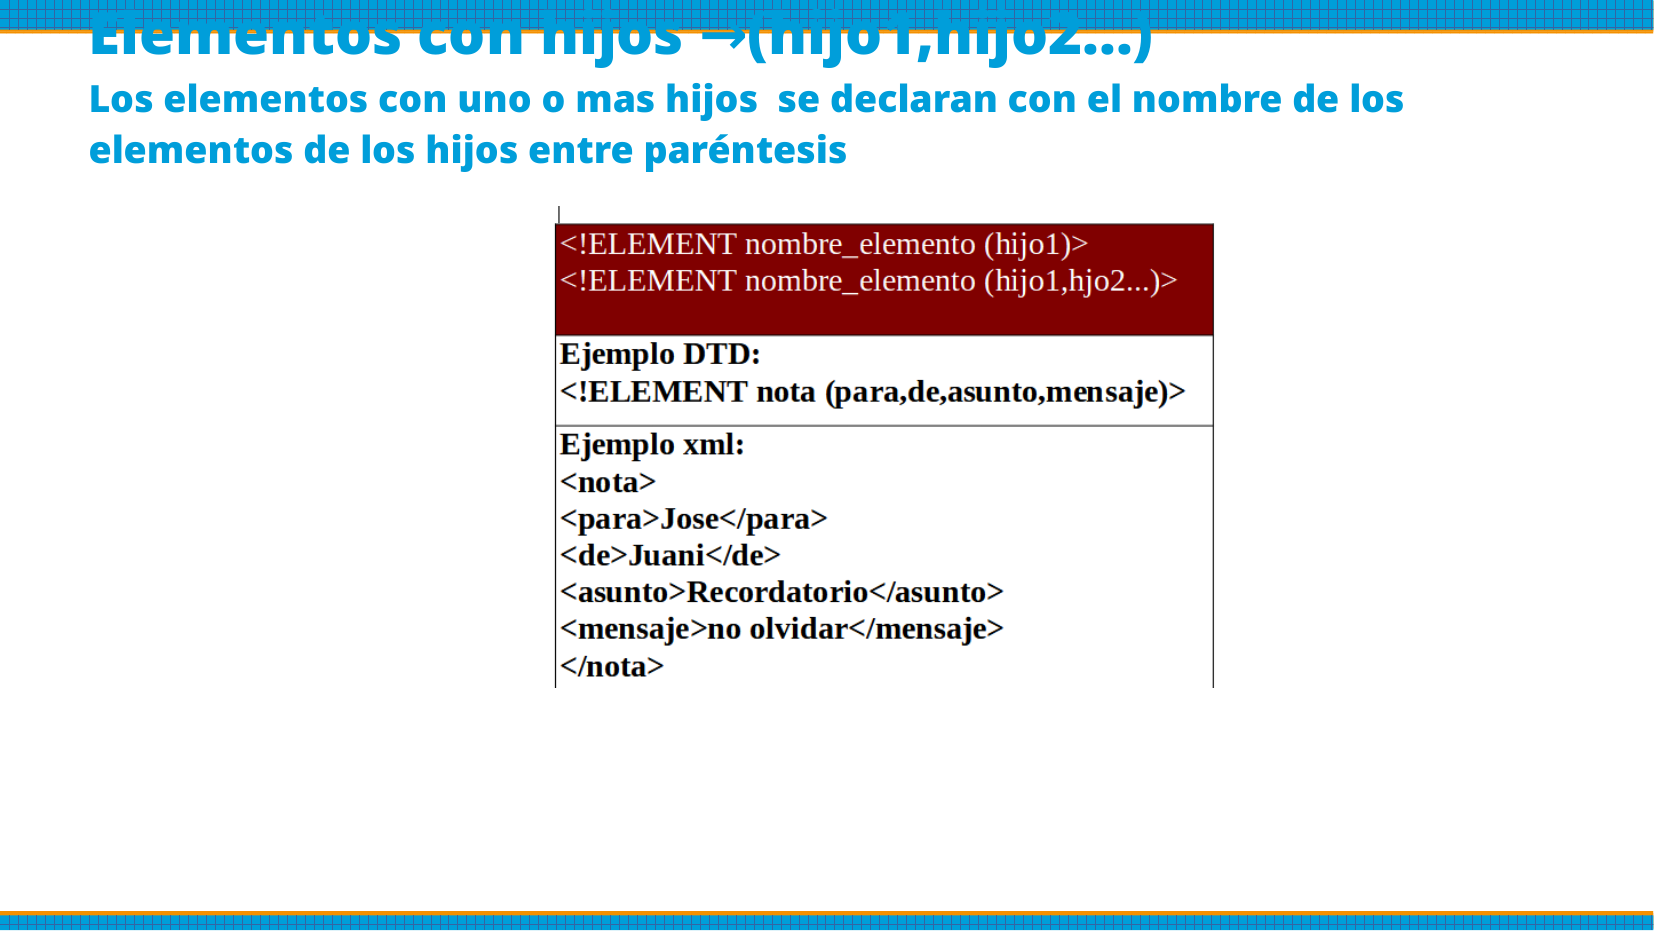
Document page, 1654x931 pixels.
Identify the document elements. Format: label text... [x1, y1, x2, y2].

subtitle Elementos con hijos →(hijo1,hijo2...) Los elementos con uno o mas hijos se declaran con el nombre de los elementos de los hijos entre paréntesis [88, 24, 1565, 818]
picture [531, 206, 1270, 688]
